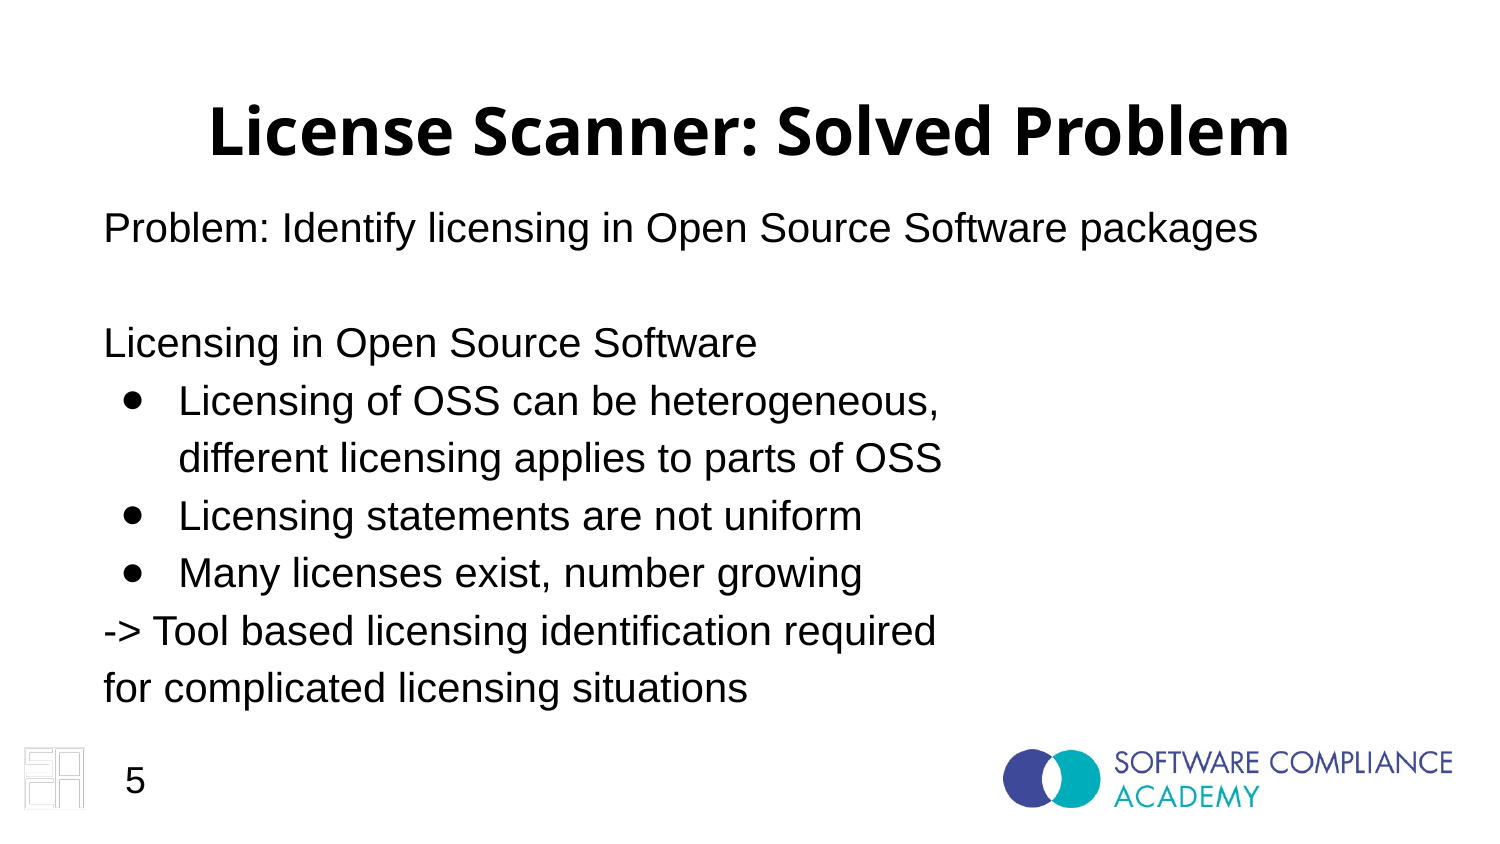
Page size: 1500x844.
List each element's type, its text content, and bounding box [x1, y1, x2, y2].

picture [23, 746, 86, 811]
picture [1003, 749, 1452, 808]
text_box License Scanner: Solved Problem [74, 39, 1425, 169]
text_box Problem: Identify licensing in Open Source Software packages Licensing in Open Source Software Licensing of OSS can be heterogeneous, different licensing applies to parts of OSS Licensing statements are not uniform Many licenses exist, number growing -> Tool based licensing identification required for complicated licensing situations [88, 186, 1447, 724]
